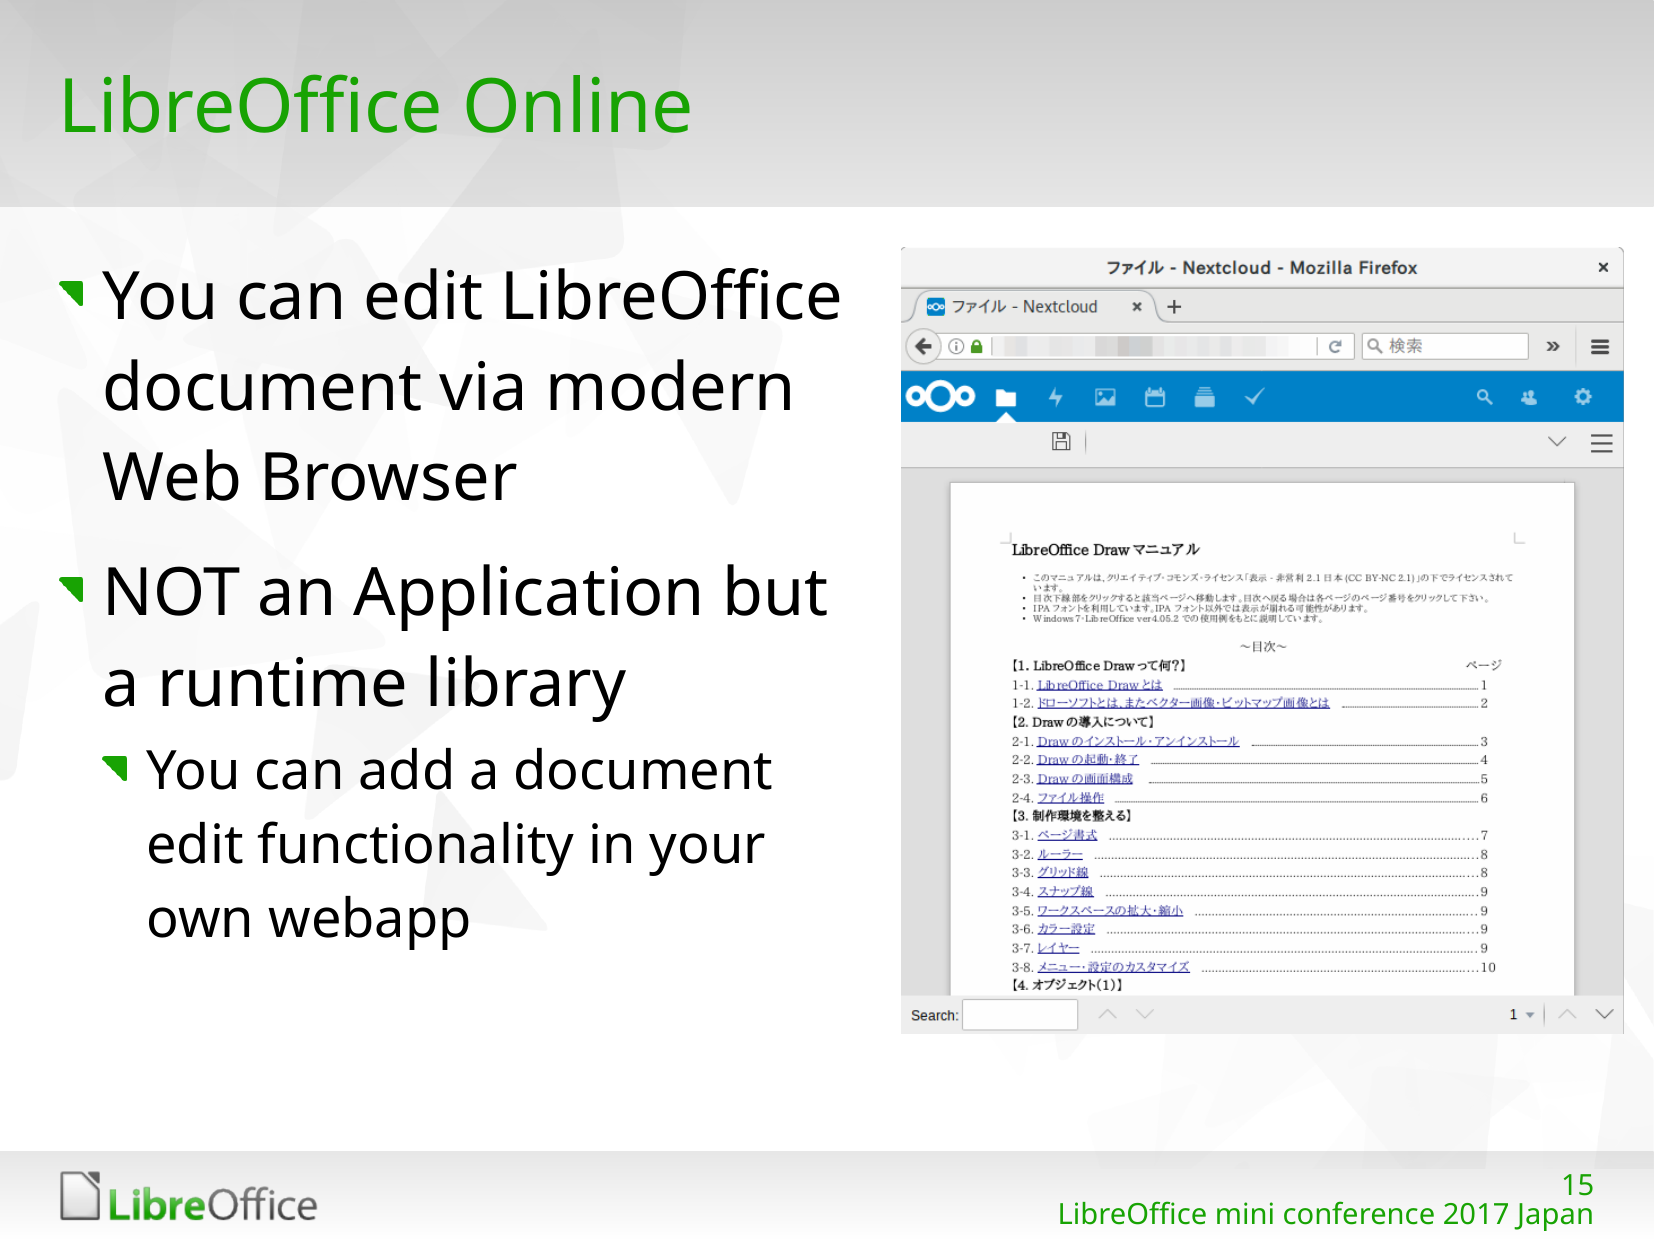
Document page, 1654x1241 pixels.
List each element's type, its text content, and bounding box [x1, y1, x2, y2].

picture [41, 1152, 337, 1240]
title LibreOffice Online [59, 29, 1595, 178]
picture [901, 247, 1654, 1169]
list You can edit LibreOffice document via modern Web Browser NOT an Application but a runtime library You can add a document edit functionality in your own webapp [59, 248, 857, 1011]
picture [0, 0, 783, 931]
